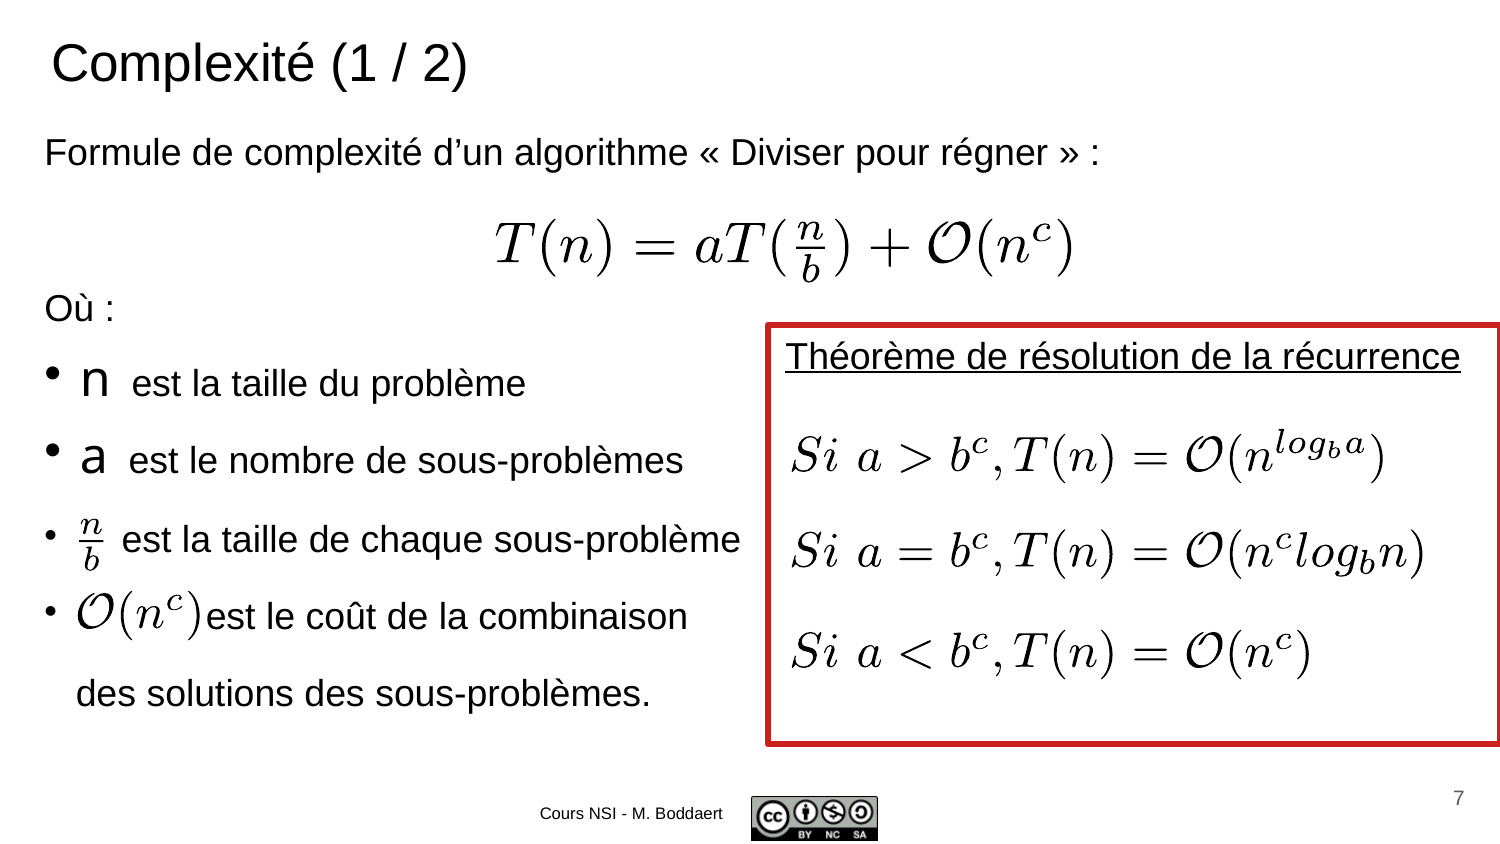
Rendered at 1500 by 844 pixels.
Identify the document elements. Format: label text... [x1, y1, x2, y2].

text_box [77, 590, 200, 641]
text_box [79, 518, 104, 571]
text_box [791, 529, 1423, 579]
text_box Théorème de résolution de la récurrence [767, 324, 1500, 745]
text_box [495, 218, 1072, 283]
text_box Formule de complexité d’un algorithme « Diviser pour régner » : Où : n est la taille du problème a est le nombre de sous-problèmes est la taille de chaque sous-problème est le coût de la combinaison des solutions des sous-problèmes. [29, 120, 1477, 760]
title Complexité (1 / 2) [51, 13, 1449, 108]
text_box [791, 428, 1383, 484]
text_box [791, 629, 1309, 680]
picture [751, 796, 878, 841]
slide_number <numéro> [1389, 764, 1480, 830]
